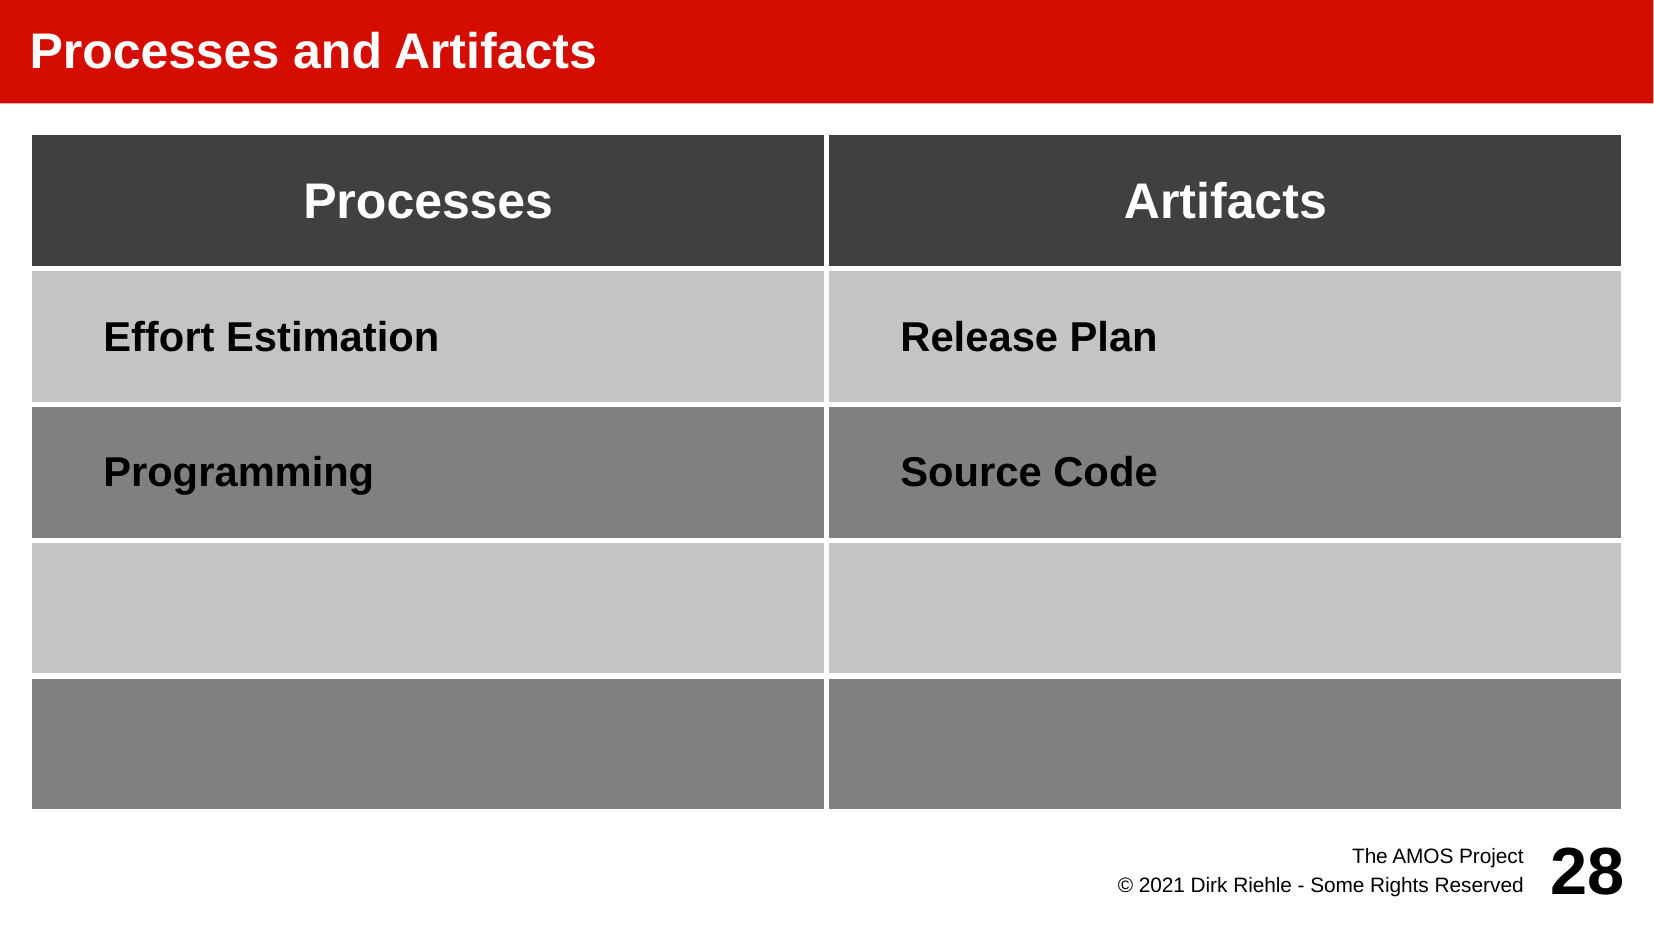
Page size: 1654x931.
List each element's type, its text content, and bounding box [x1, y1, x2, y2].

table_header Processes [32, 135, 824, 266]
table_cell [829, 679, 1621, 809]
table_cell [829, 543, 1621, 673]
table_header Artifacts [829, 135, 1621, 266]
table_cell [32, 543, 824, 673]
table_cell [32, 679, 824, 809]
title Processes and Artifacts [0, 0, 1654, 104]
table_cell Release Plan [829, 271, 1621, 402]
table_cell Effort Estimation [32, 271, 824, 402]
table_cell Source Code [829, 407, 1621, 538]
table_cell Programming [32, 407, 824, 538]
